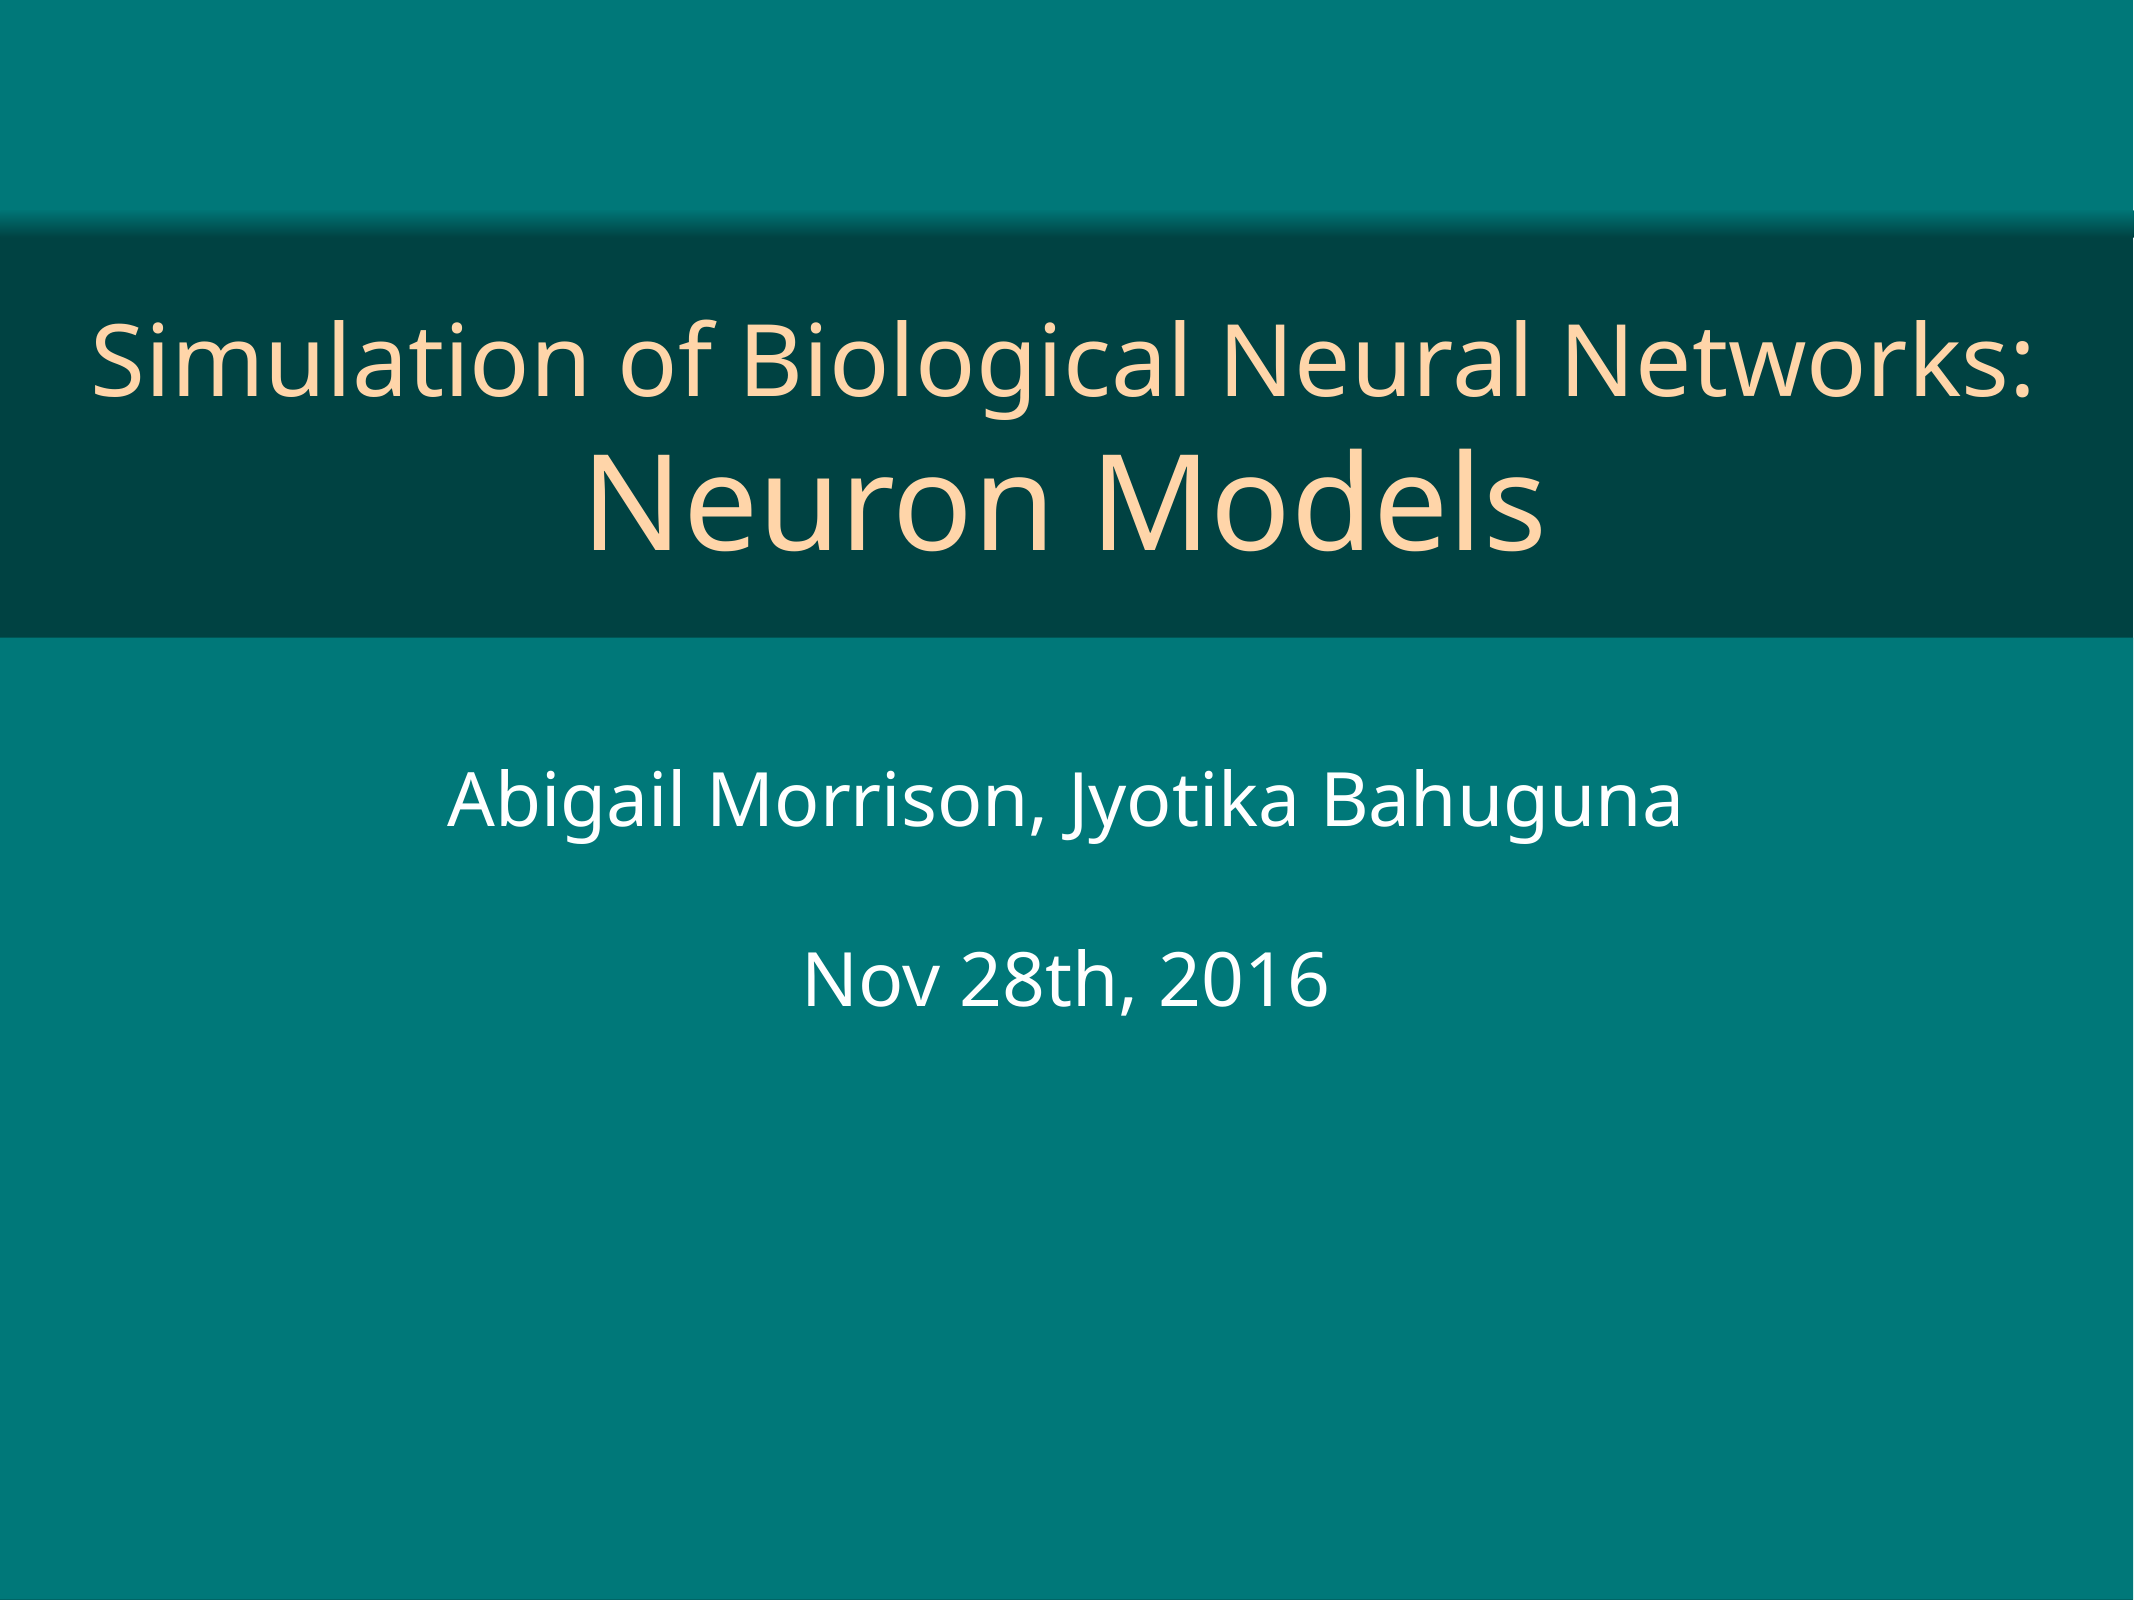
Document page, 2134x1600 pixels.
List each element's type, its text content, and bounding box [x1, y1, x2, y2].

text_box Abigail Morrison, Jyotika Bahuguna Nov 28th, 2016 [347, 742, 1785, 1016]
text_box Simulation of Biological Neural Networks: Neuron Models [32, 245, 2097, 629]
